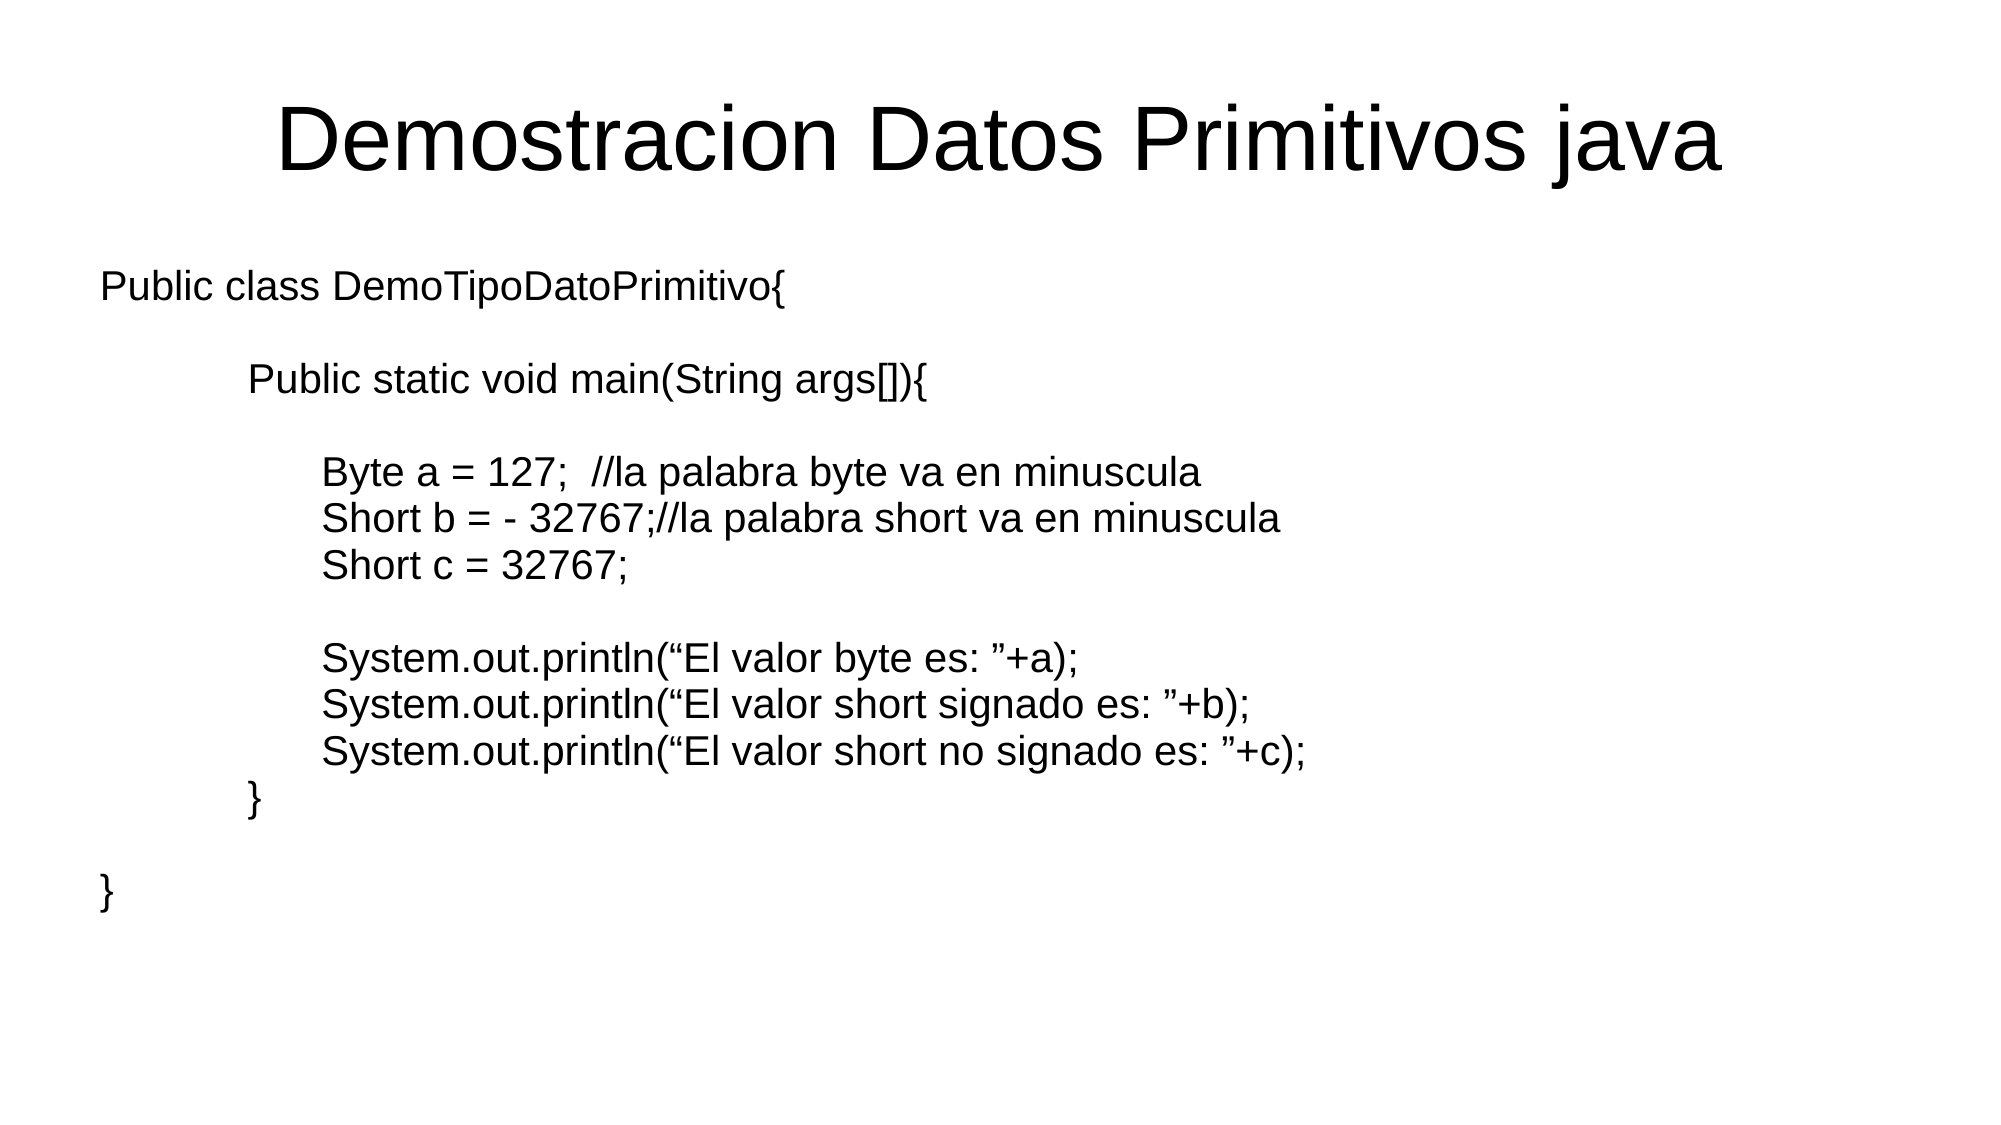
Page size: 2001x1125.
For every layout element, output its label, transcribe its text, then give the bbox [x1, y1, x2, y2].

subtitle Public class DemoTipoDatoPrimitivo{ Public static void main(String args[]){ Byte a = 127; //la palabra byte va en minuscula Short b = - 32767;//la palabra short va en minuscula Short c = 32767; System.out.println(“El valor byte es: ”+a); System.out.println(“El valor short signado es: ”+b); System.out.println(“El valor short no signado es: ”+c); } } [99, 260, 1900, 1009]
title Demostracion Datos Primitivos java [99, 44, 1900, 233]
